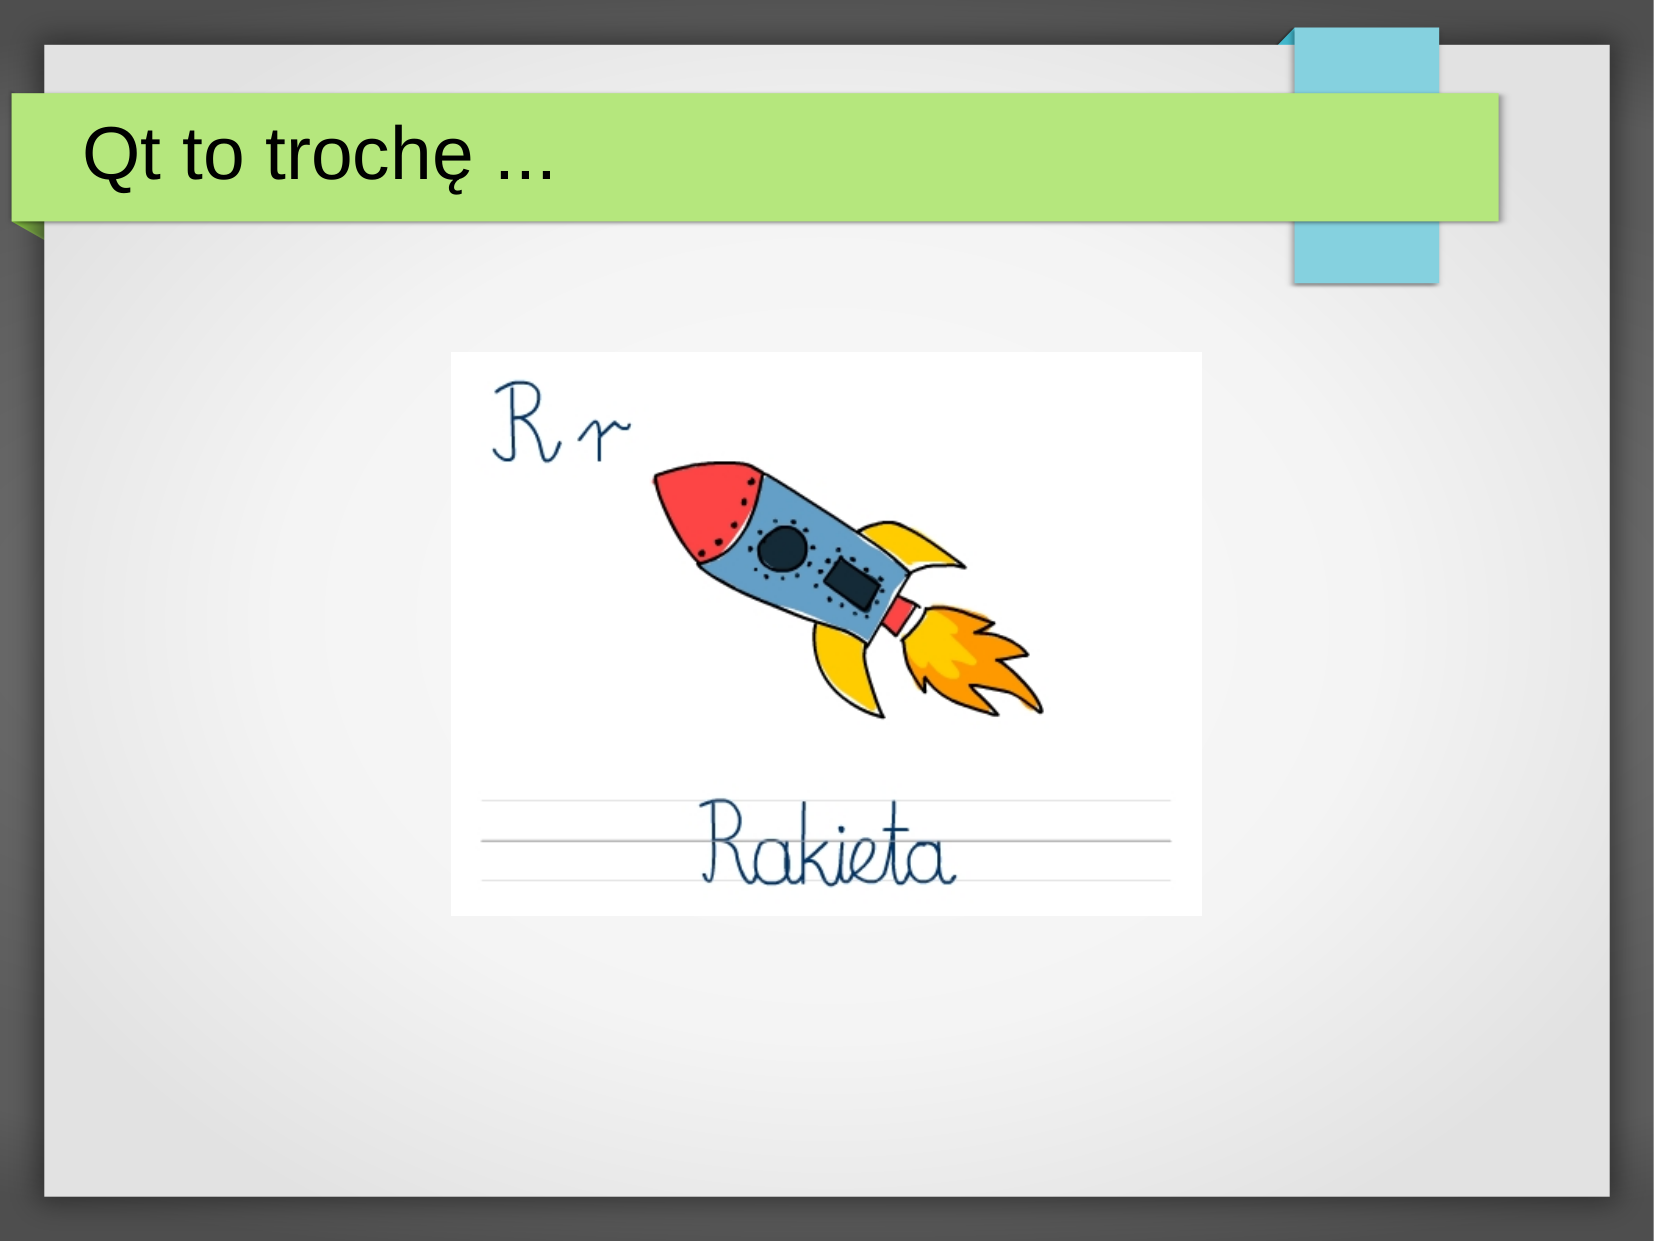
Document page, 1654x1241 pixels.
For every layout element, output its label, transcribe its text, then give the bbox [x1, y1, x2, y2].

picture [0, 0, 1654, 1241]
title Qt to trochę ... [82, 94, 1264, 213]
